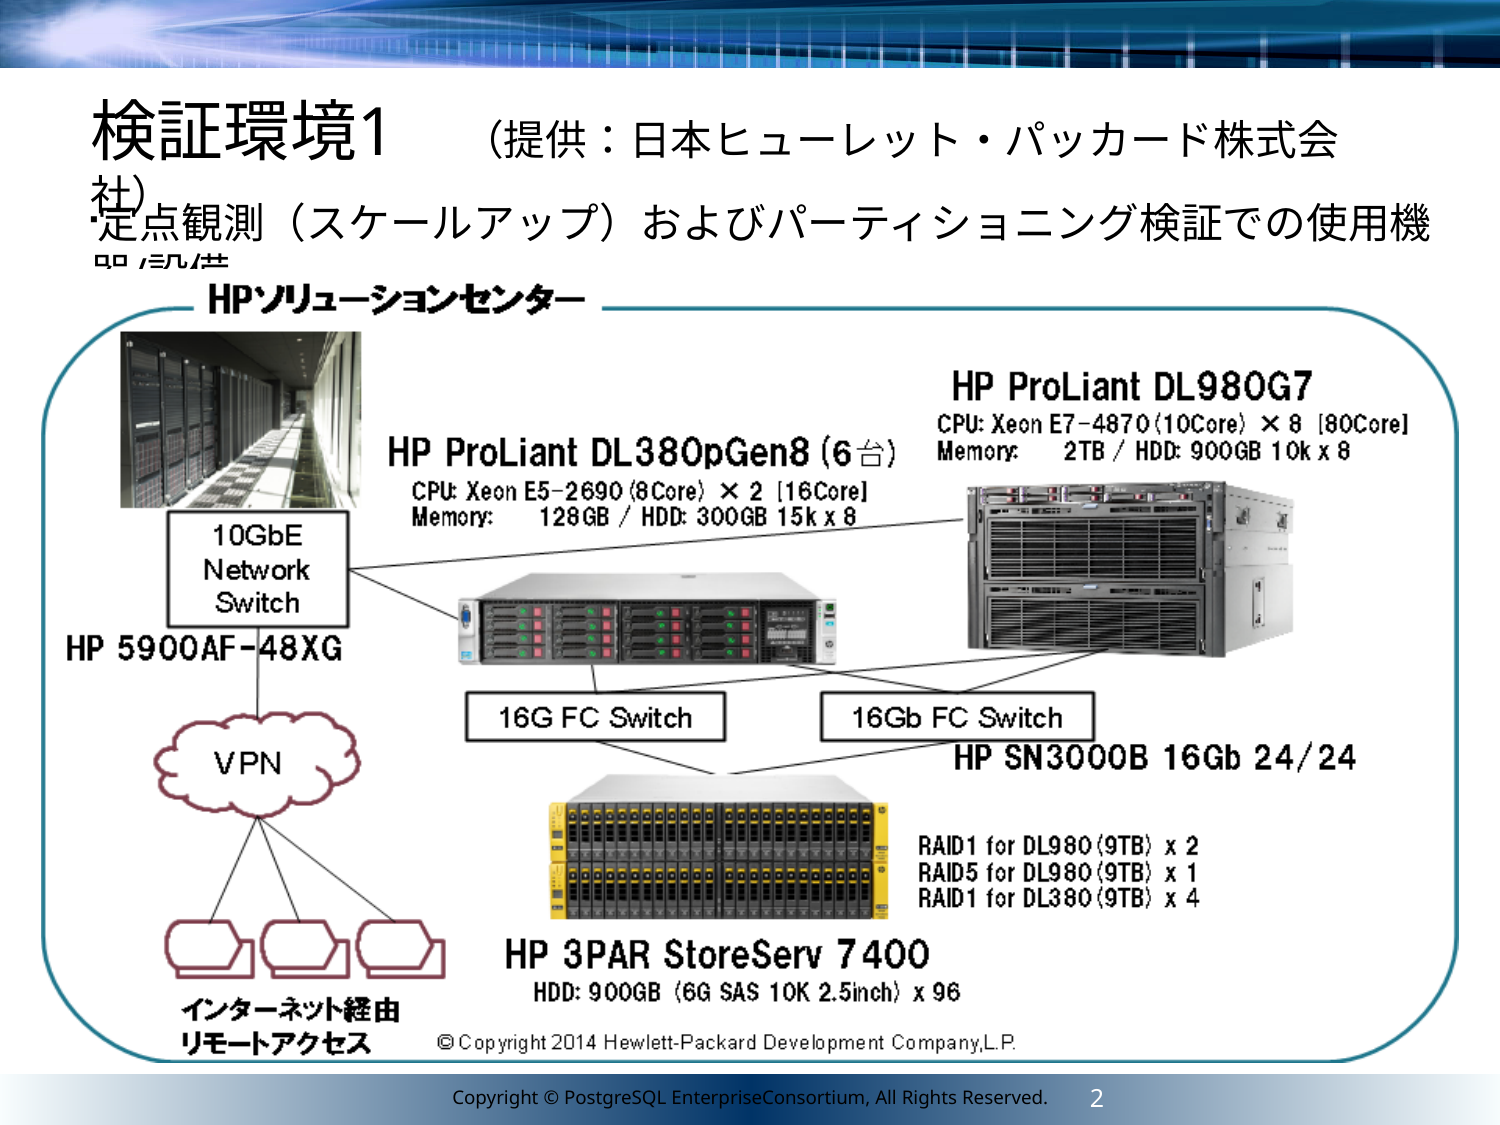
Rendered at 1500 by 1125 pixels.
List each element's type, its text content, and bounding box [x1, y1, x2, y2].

picture [0, 0, 1500, 68]
text_box 検証環境1 （提供：日本ヒューレット・パッカード株式会社） [75, 81, 1425, 182]
text_box 定点観測（スケールアップ）およびパーティショニング検証での使用機器/設備 [75, 188, 1475, 1016]
text_box <番号> [1074, 1074, 1425, 1123]
picture [41, 269, 1459, 1063]
